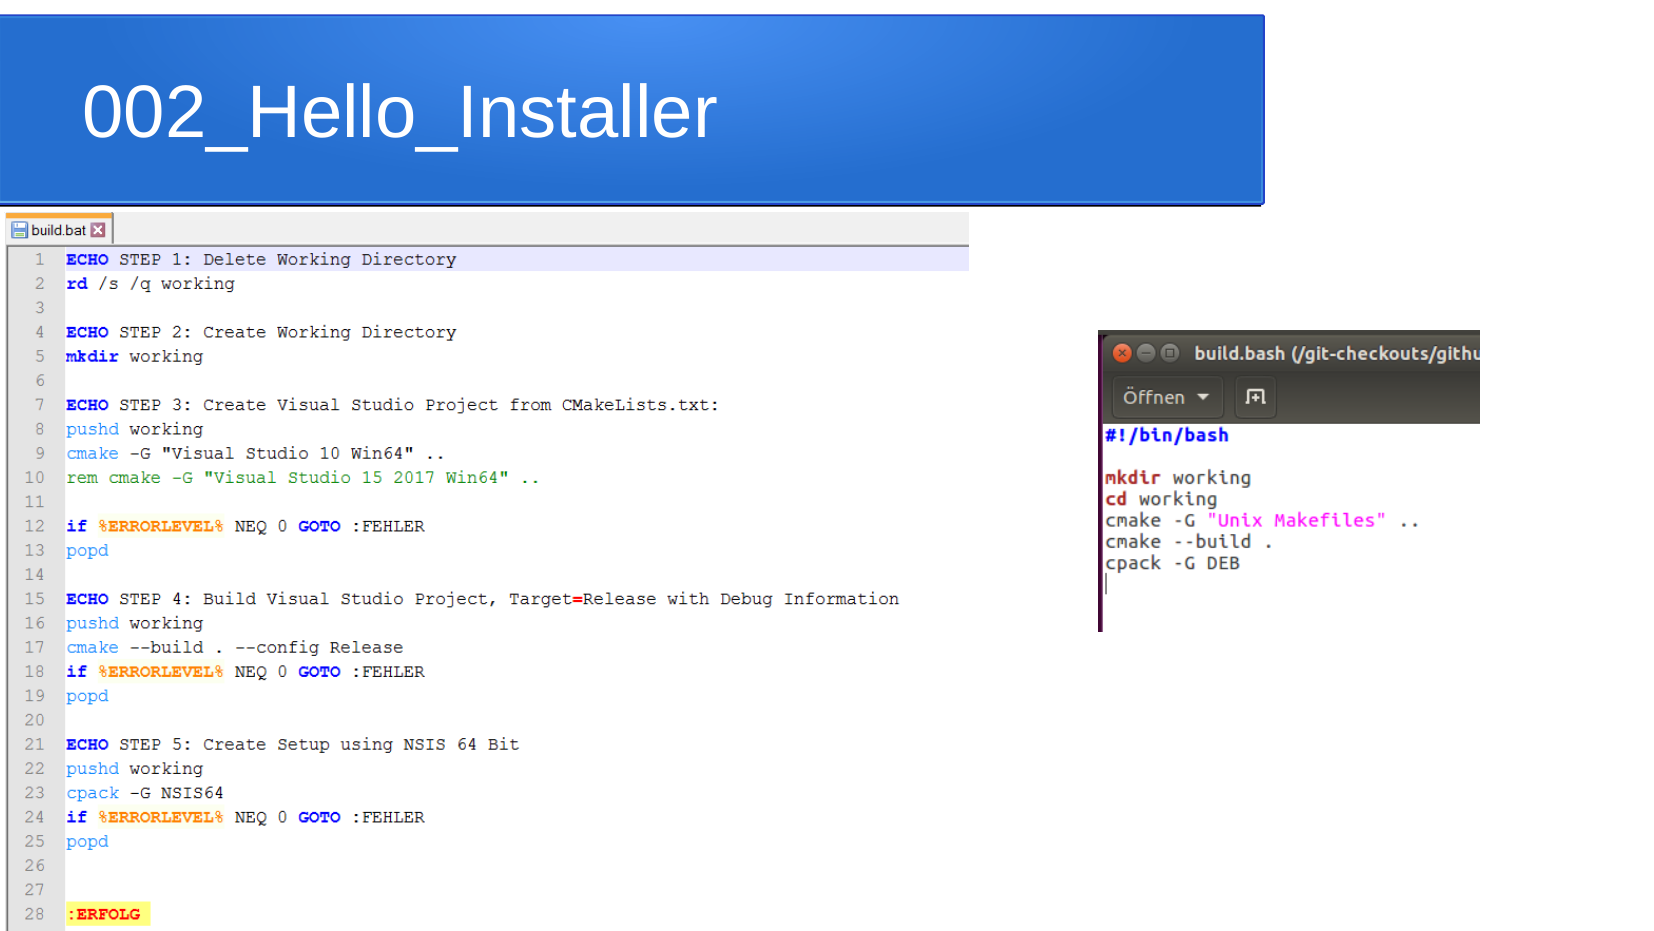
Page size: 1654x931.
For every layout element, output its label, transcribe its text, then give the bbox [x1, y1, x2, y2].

picture [1098, 330, 1480, 632]
title 002_Hello_Installer [82, 35, 1235, 189]
picture [4, 212, 969, 931]
